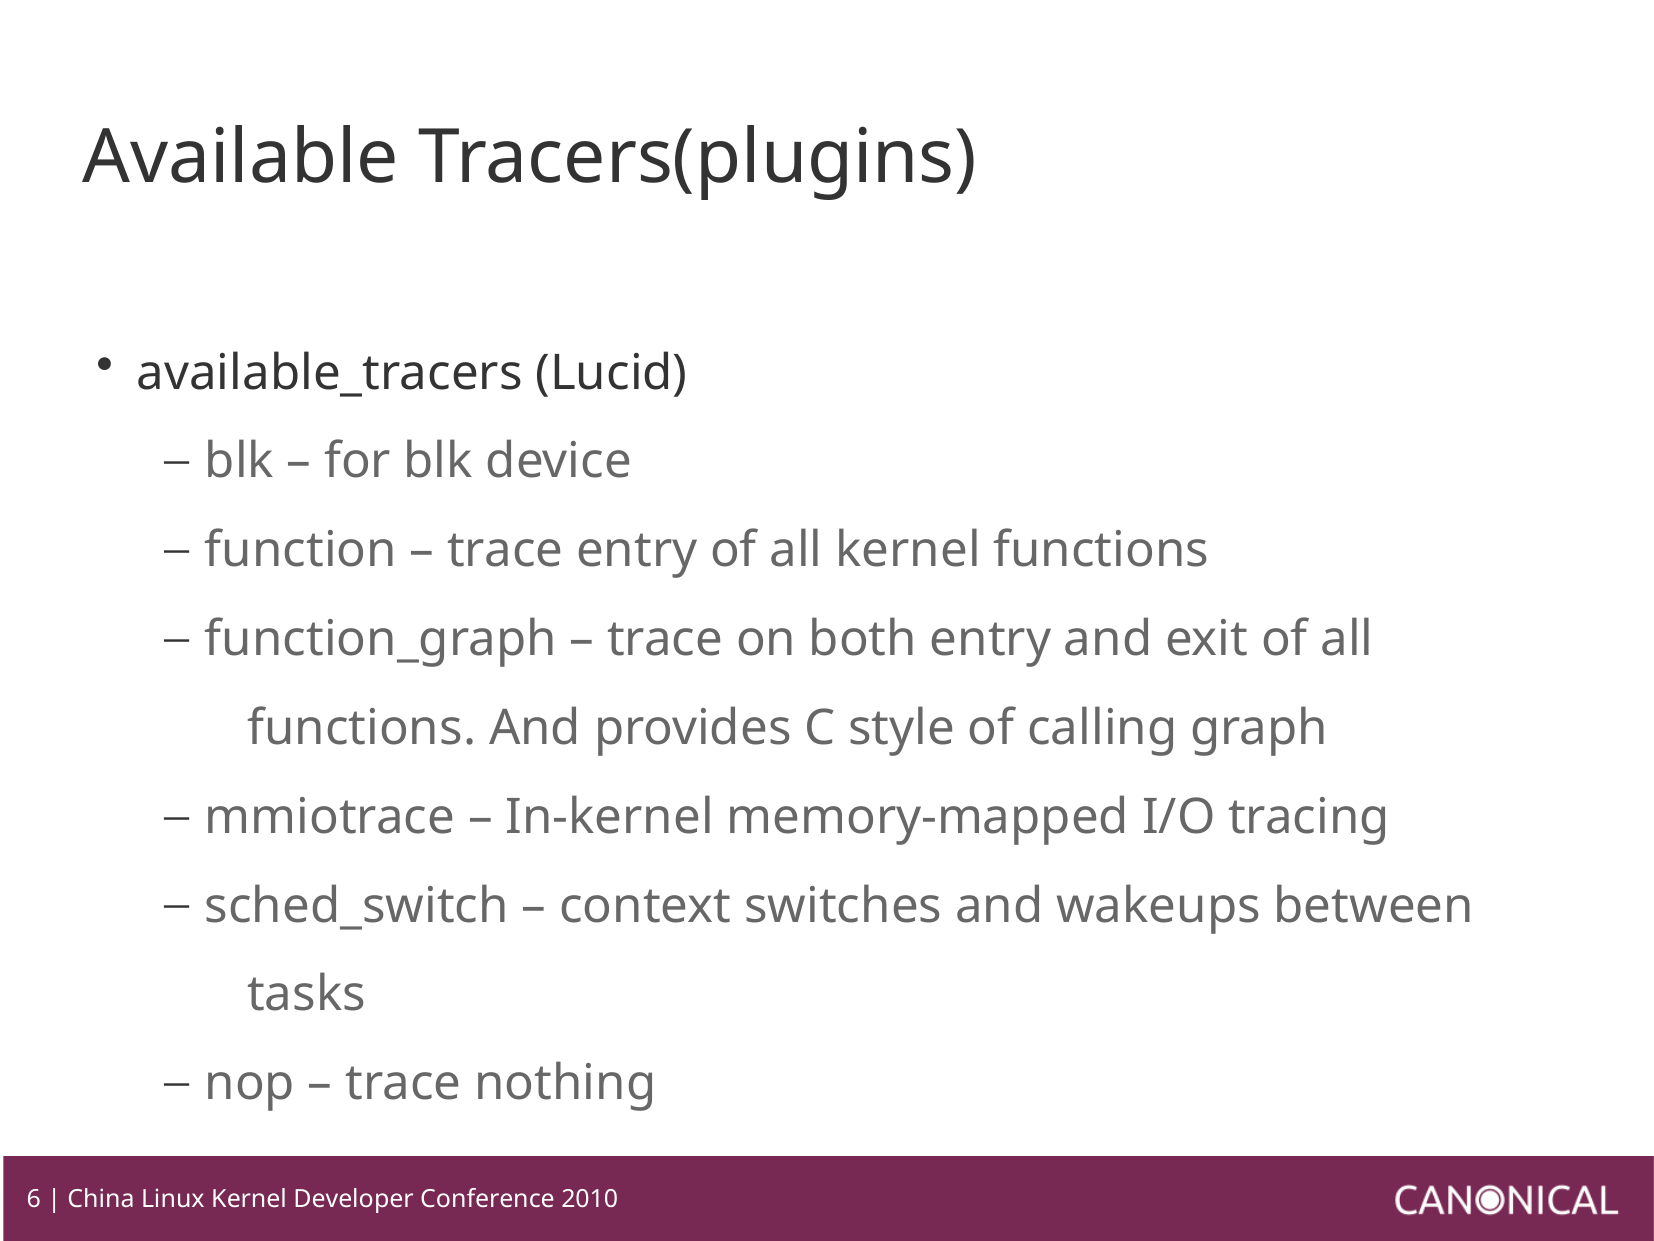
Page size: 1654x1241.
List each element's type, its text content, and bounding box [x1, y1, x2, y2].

list available_tracers (Lucid) blk – for blk device function – trace entry of all kernel functions function_graph – trace on both entry and exit of all functions. And provides C style of calling graph mmiotrace – In-kernel memory-mapped I/O tracing sched_switch – context switches and wakeups between tasks nop – trace nothing [87, 301, 1579, 1121]
picture [3, 1156, 1654, 1241]
title Available Tracers(plugins) [82, 56, 1571, 249]
